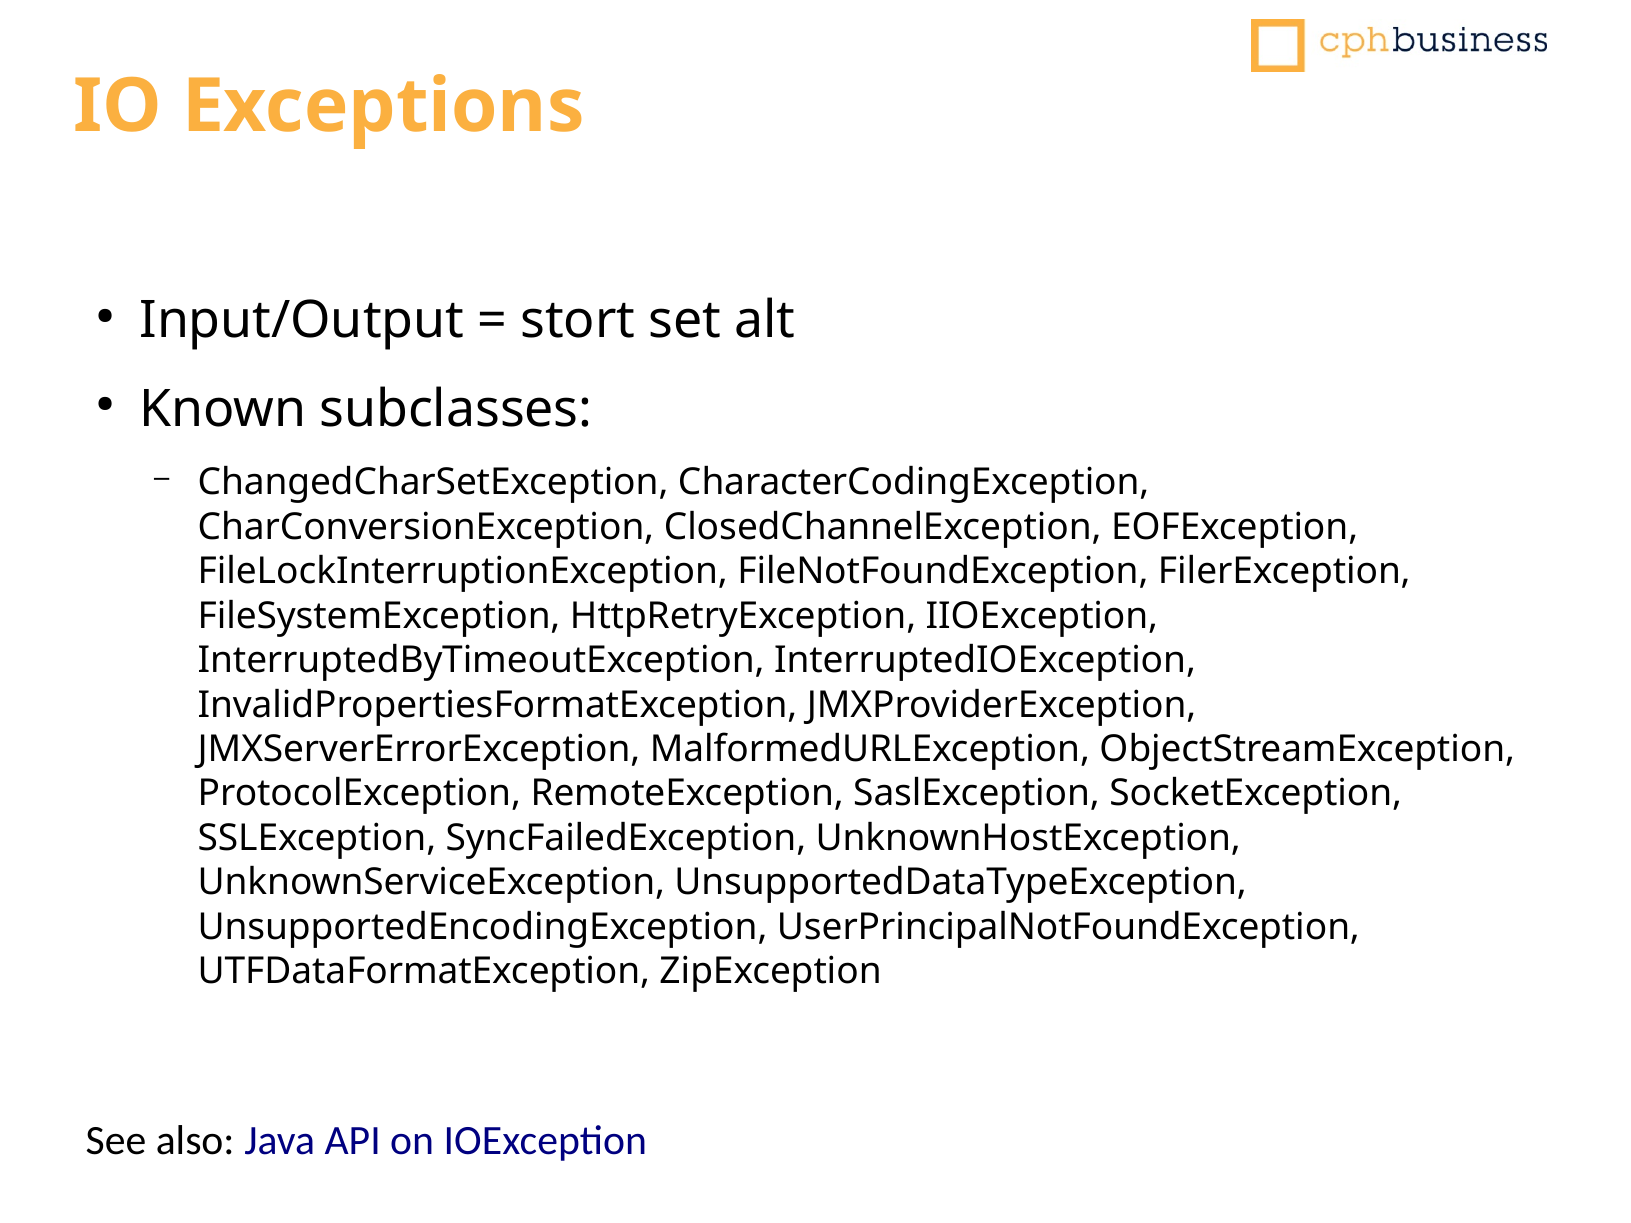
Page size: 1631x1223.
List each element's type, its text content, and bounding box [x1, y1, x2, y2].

picture [1251, 19, 1547, 72]
text_box See also: Java API on IOException [70, 1080, 1418, 1146]
list Input/Output = stort set alt Known subclasses: ChangedCharSetException, CharacterCodingException, CharConversionException, ClosedChannelException, EOFException, FileLockInterruptionException, FileNotFoundException, FilerException, FileSystemException, HttpRetryException, IIOException, InterruptedByTimeoutException, InterruptedIOException, InvalidPropertiesFormatException, JMXProviderException, JMXServerErrorException, MalformedURLException, ObjectStreamException, ProtocolException, RemoteException, SaslException, SocketException, SSLException, SyncFailedException, UnknownHostException, UnknownServiceException, UnsupportedDataTypeException, UnsupportedEncodingException, UserPrincipalNotFoundException, UTFDataFormatException, ZipException [81, 286, 1549, 995]
text_box IO Exceptions [58, 48, 1394, 172]
